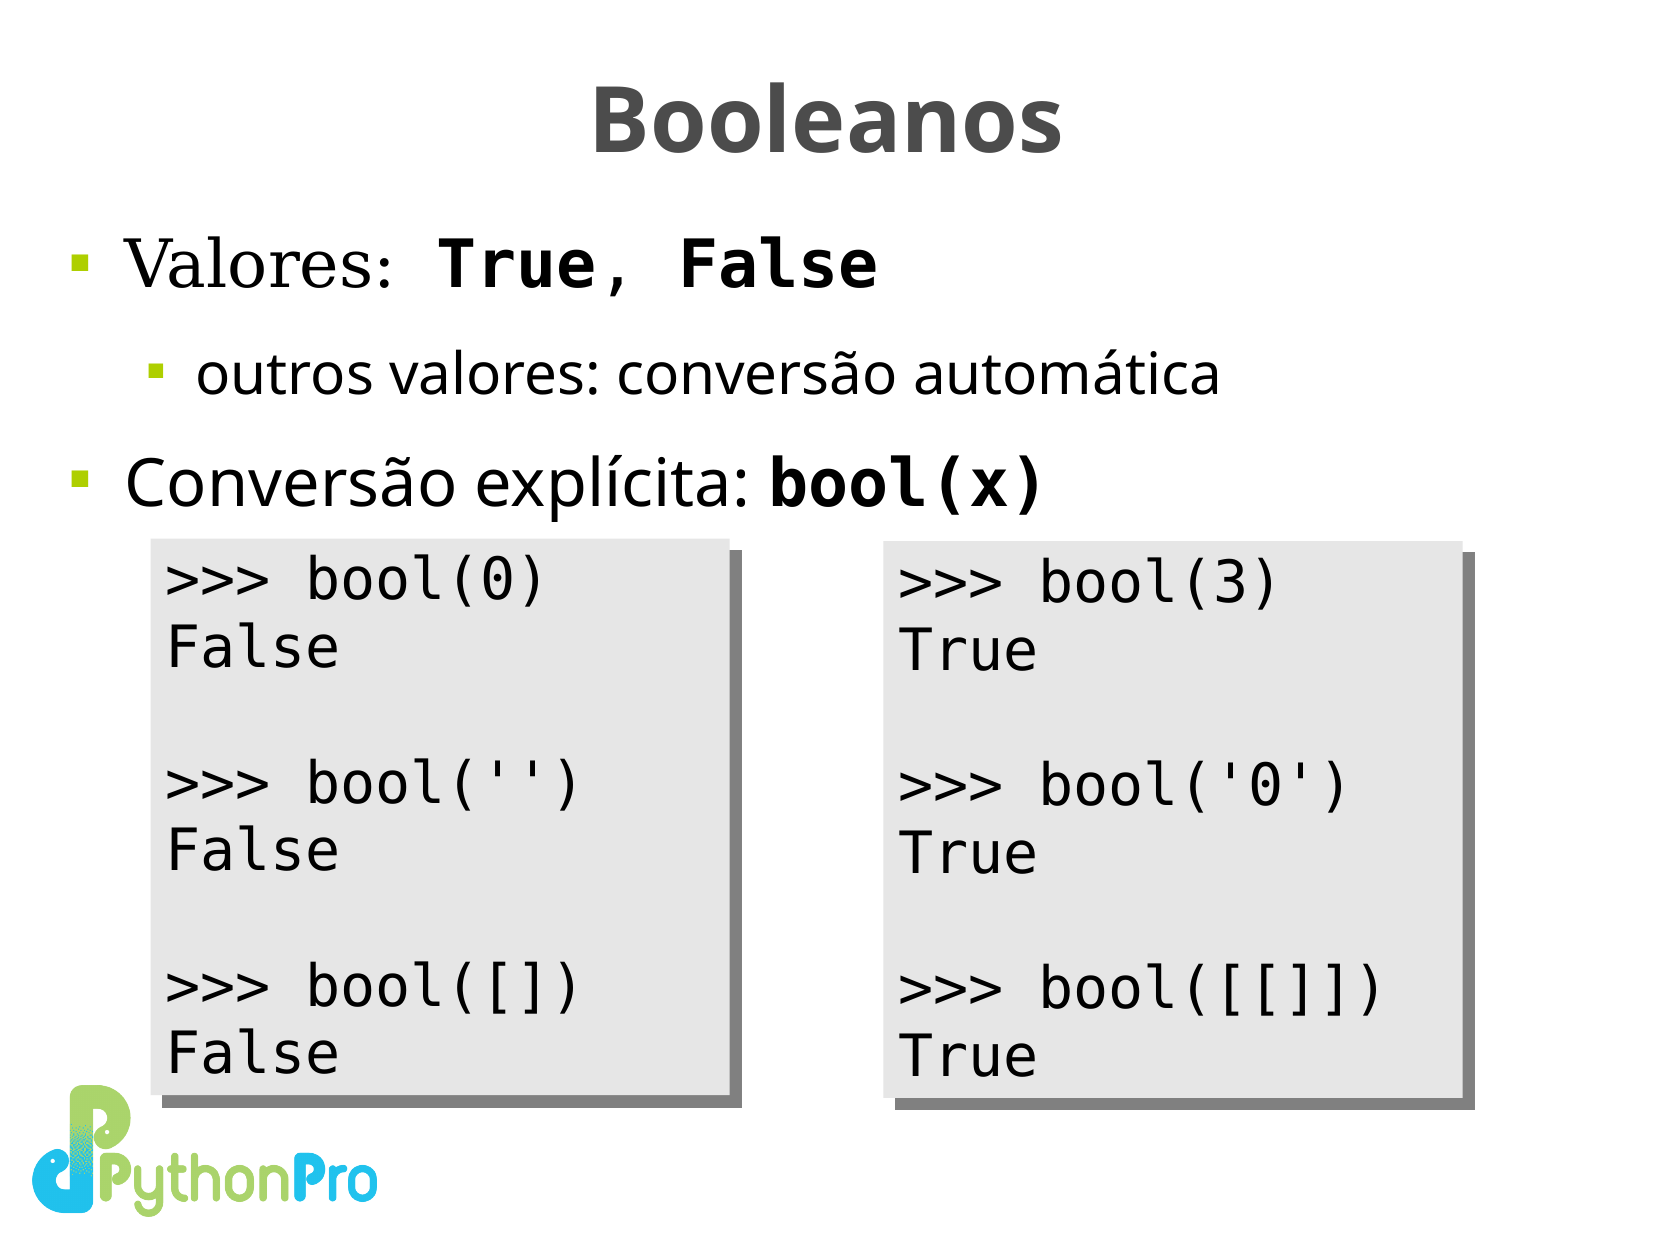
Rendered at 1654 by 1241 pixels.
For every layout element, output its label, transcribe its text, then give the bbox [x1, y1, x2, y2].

title Booleanos [82, 13, 1571, 222]
text_box >>> bool(0) False >>> bool('') False >>> bool([]) False [150, 538, 730, 1096]
list Valores: True, False outros valores: conversão automática Conversão explícita: bool(x) [53, 225, 1623, 623]
text_box >>> bool(3) True >>> bool('0') True >>> bool([[]]) True [883, 541, 1463, 1098]
picture [32, 1085, 377, 1217]
